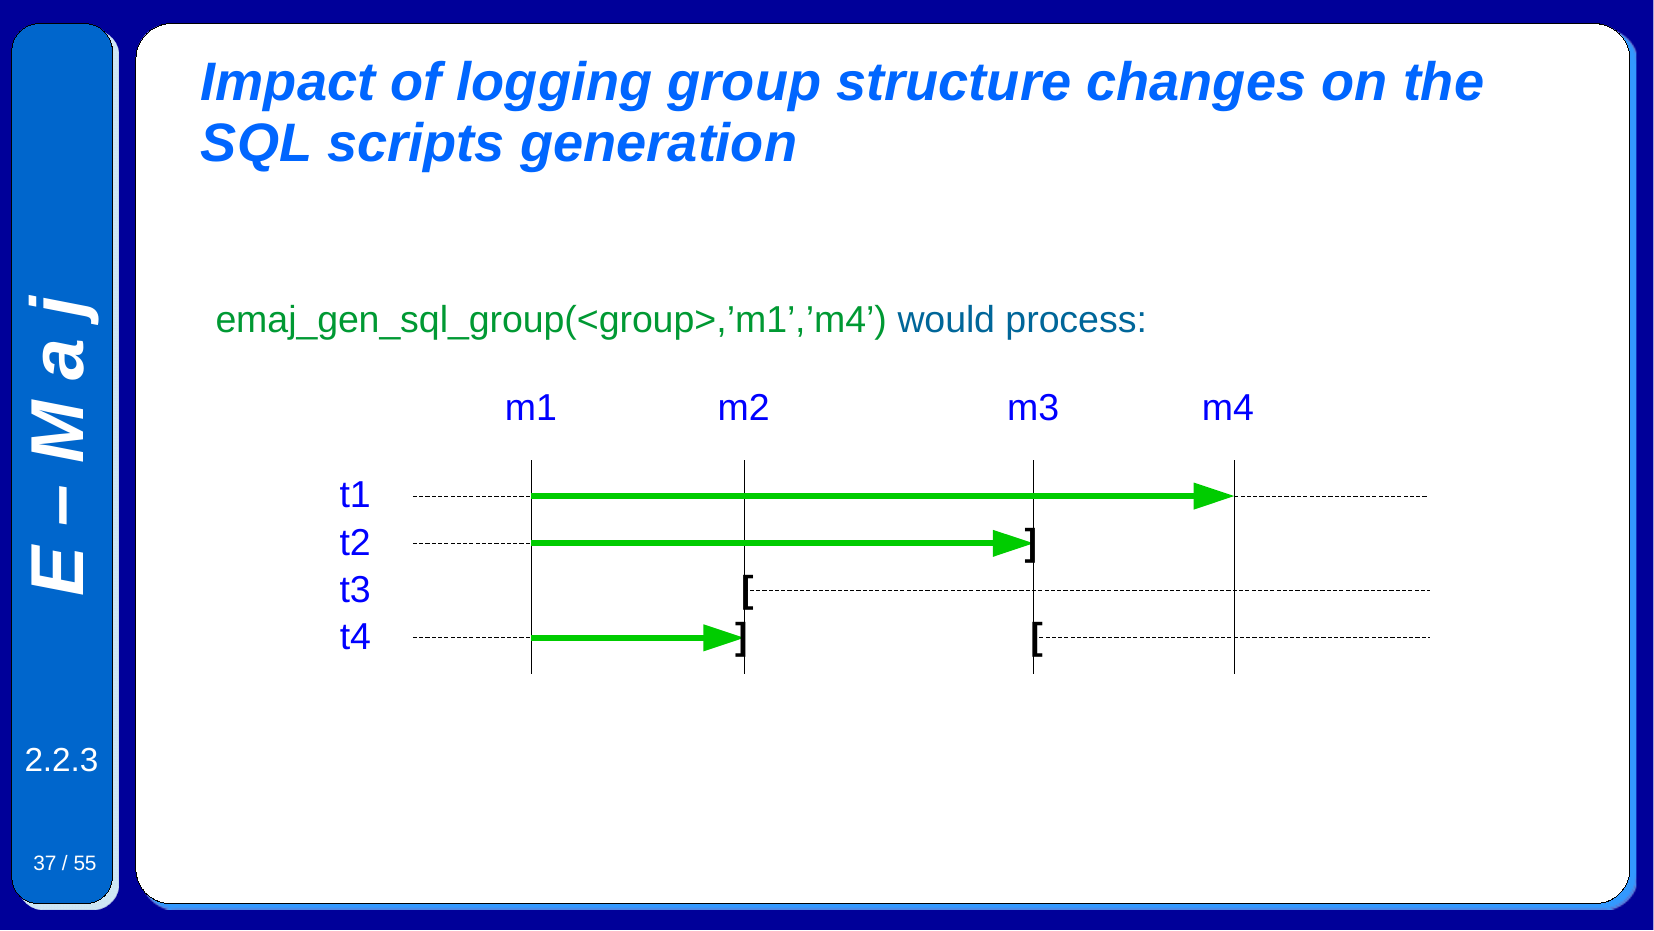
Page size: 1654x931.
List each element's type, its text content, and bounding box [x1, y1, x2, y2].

title Impact of logging group structure changes on the SQL scripts generation [200, 34, 1575, 191]
text_box m4 [1187, 379, 1269, 436]
text_box t3 [324, 561, 386, 608]
text_box t4 [324, 608, 386, 666]
text_box m2 [702, 379, 785, 436]
text_box m1 [490, 379, 572, 436]
text_box m3 [992, 379, 1074, 436]
text_box ] [720, 608, 763, 666]
text_box emaj_gen_sql_group(<group>,’m1’,’m4’) would process: [200, 291, 1162, 349]
text_box t1 [324, 466, 386, 513]
text_box t2 [324, 513, 386, 561]
text_box [ [726, 561, 769, 618]
text_box [ [1015, 608, 1058, 666]
text_box ] [1009, 513, 1053, 571]
